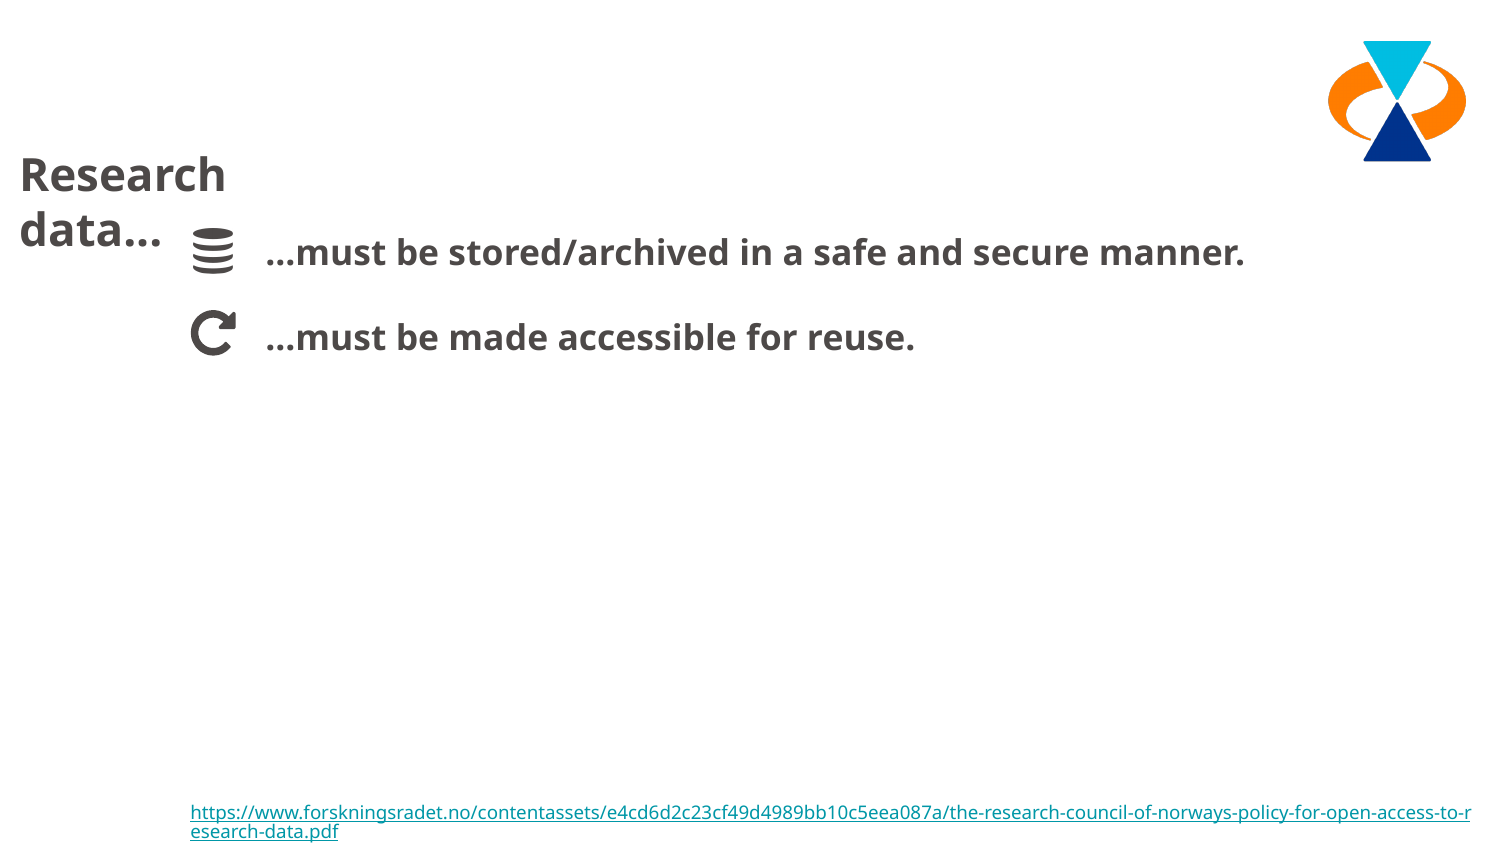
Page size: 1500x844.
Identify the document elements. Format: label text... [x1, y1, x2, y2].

text_box [190, 310, 236, 356]
text_box https://www.forskningsradet.no/contentassets/e4cd6d2c23cf49d4989bb10c5eea087a/the-research-council-of-norways-policy-for-open-access-to-research-data.pdf [179, 789, 1483, 835]
picture [193, 228, 233, 274]
text_box Research data... [8, 134, 378, 212]
picture [1311, 15, 1483, 187]
text_box ...must be stored/archived in a safe and secure manner. ...must be made accessible for reuse. [254, 219, 1500, 737]
